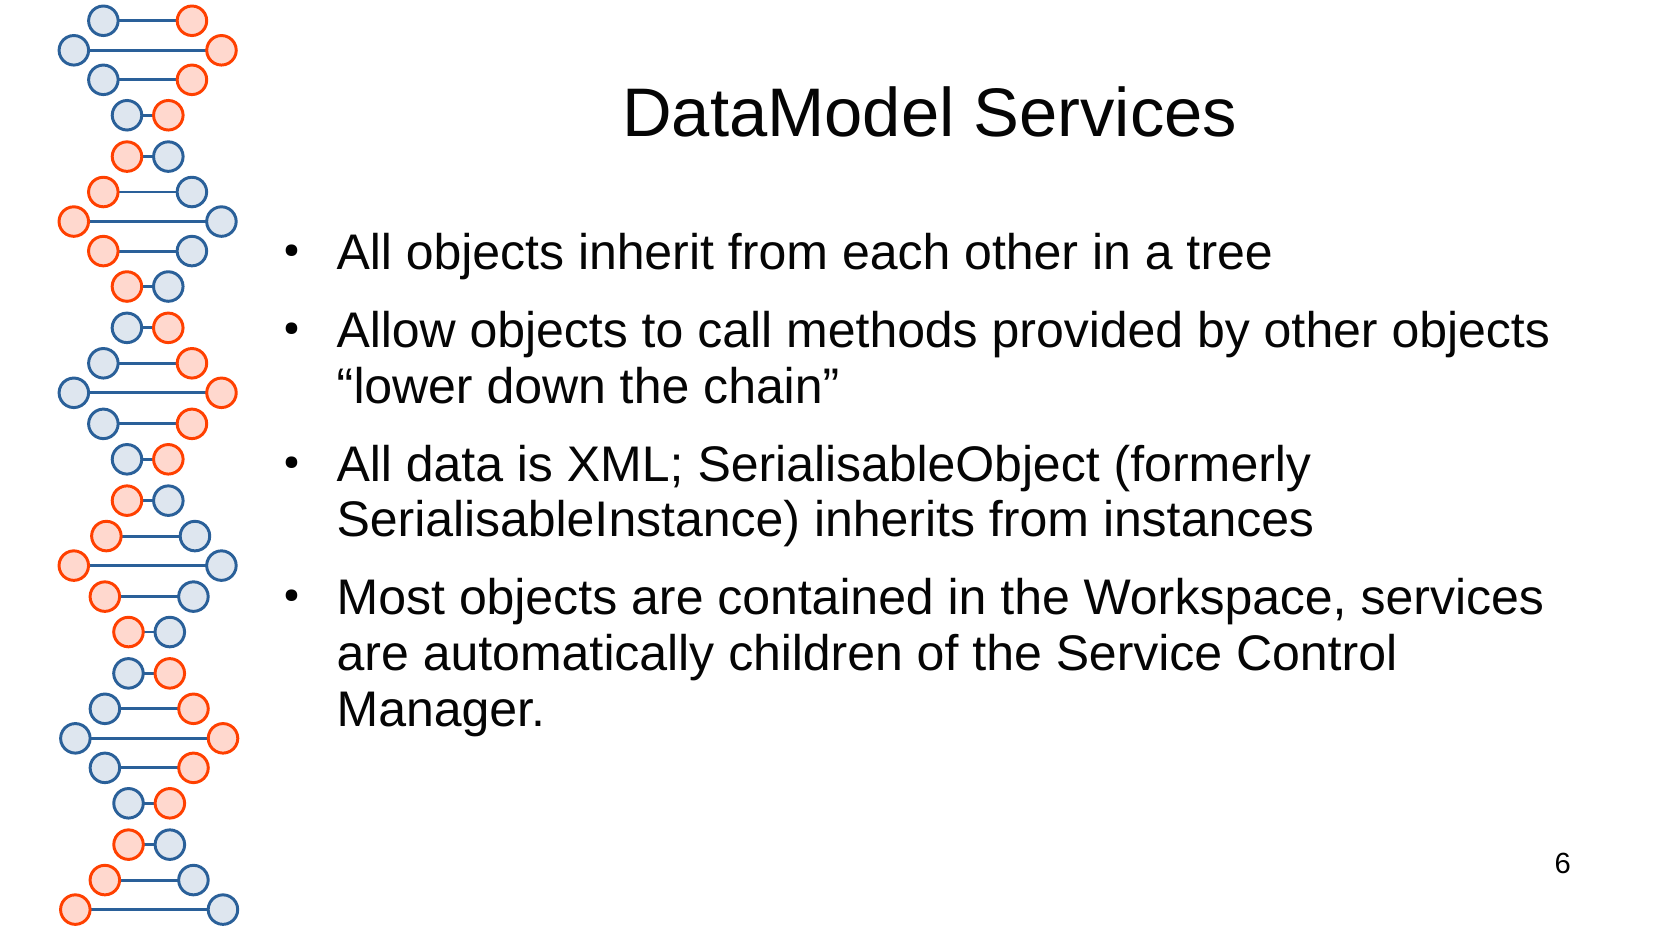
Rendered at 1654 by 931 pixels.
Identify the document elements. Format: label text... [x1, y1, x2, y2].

title DataModel Services [265, 35, 1595, 189]
list All objects inherit from each other in a tree Allow objects to call methods provided by other objects “lower down the chain” All data is XML; SerialisableObject (formerly SerialisableInstance) inherits from instances Most objects are contained in the Workspace, services are automatically children of the Service Control Manager. [265, 224, 1595, 764]
